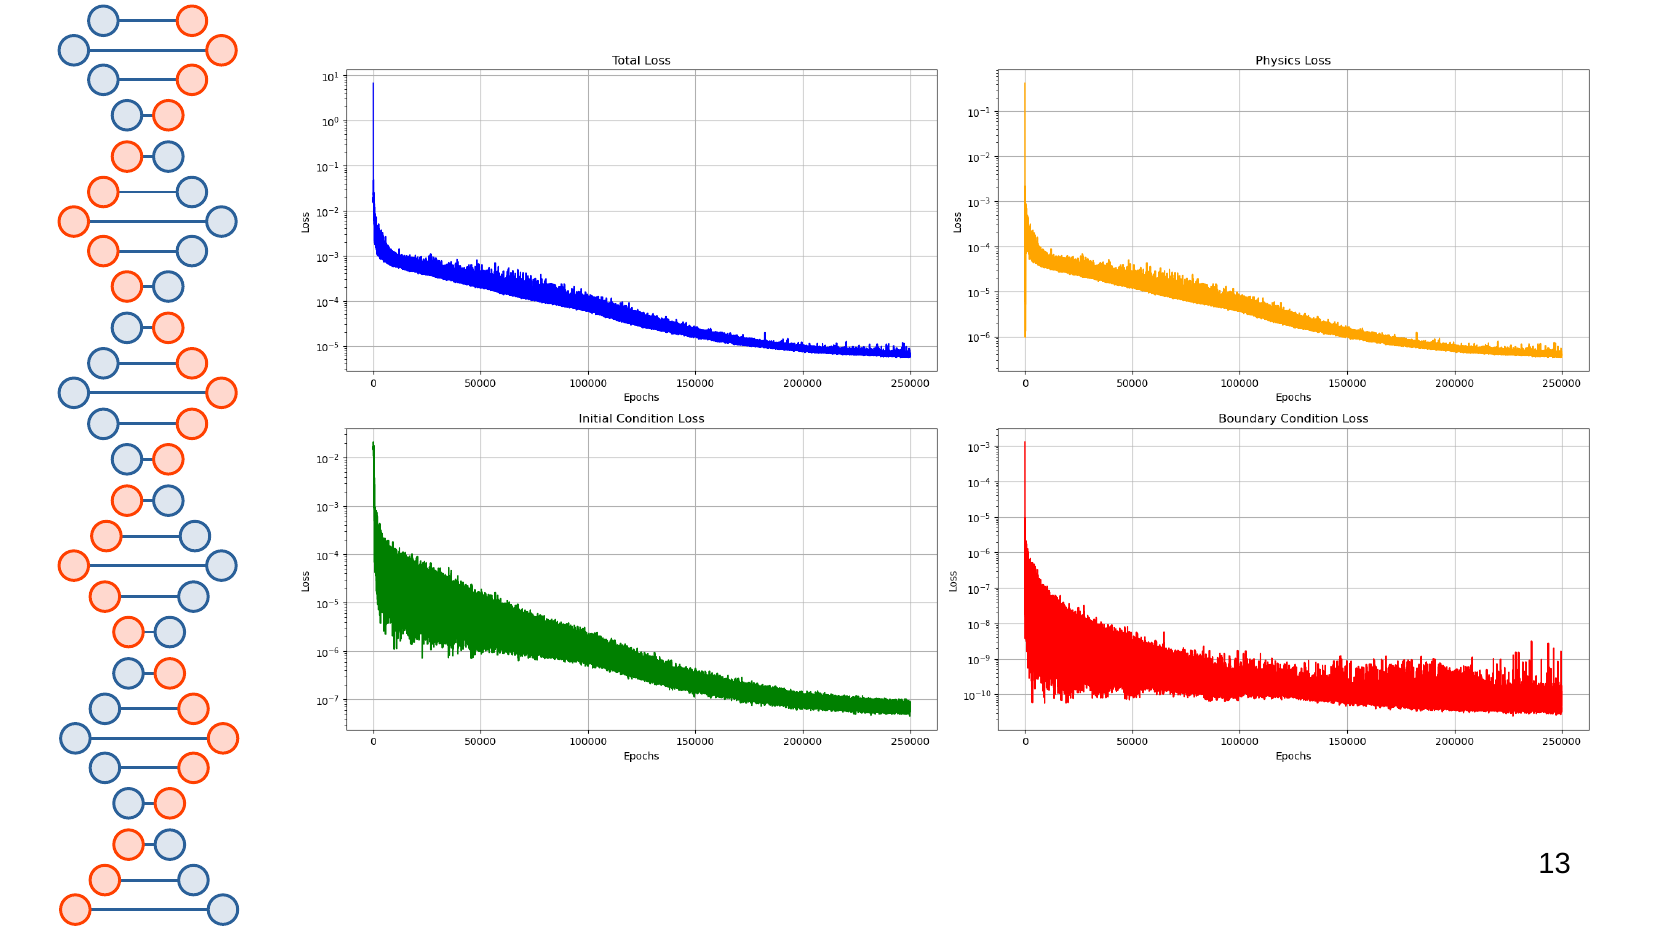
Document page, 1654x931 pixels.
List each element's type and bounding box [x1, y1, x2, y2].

picture [293, 48, 1595, 768]
